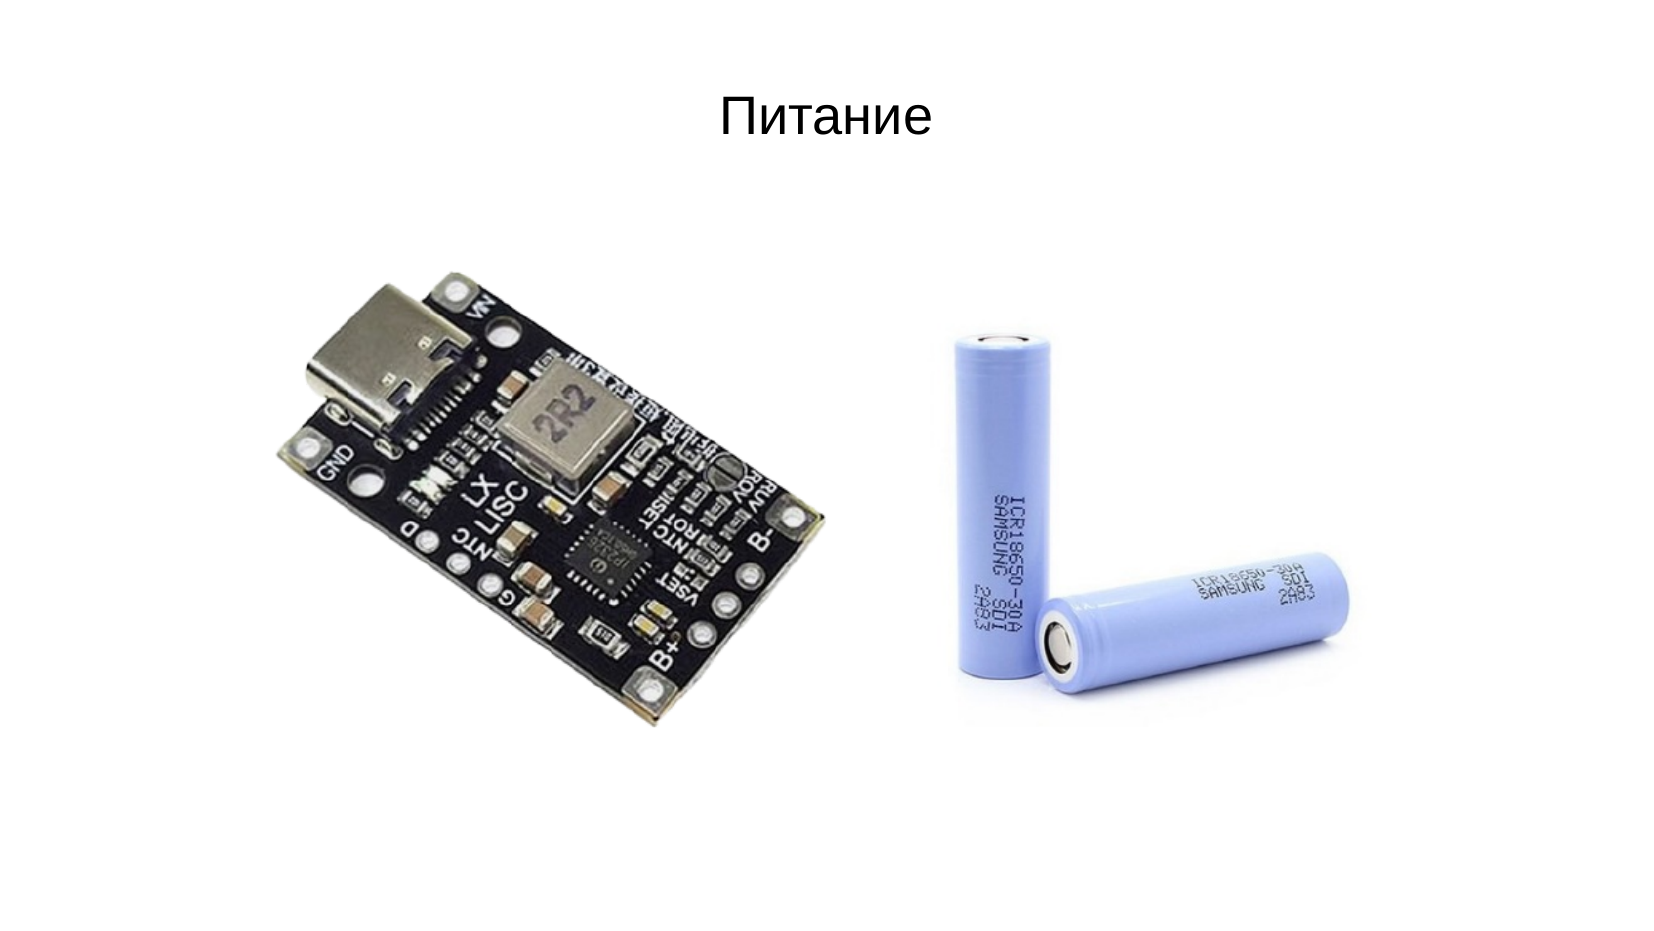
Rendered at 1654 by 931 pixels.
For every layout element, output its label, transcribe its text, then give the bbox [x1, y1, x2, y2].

title Питание [82, 36, 1571, 193]
picture [225, 183, 1409, 835]
